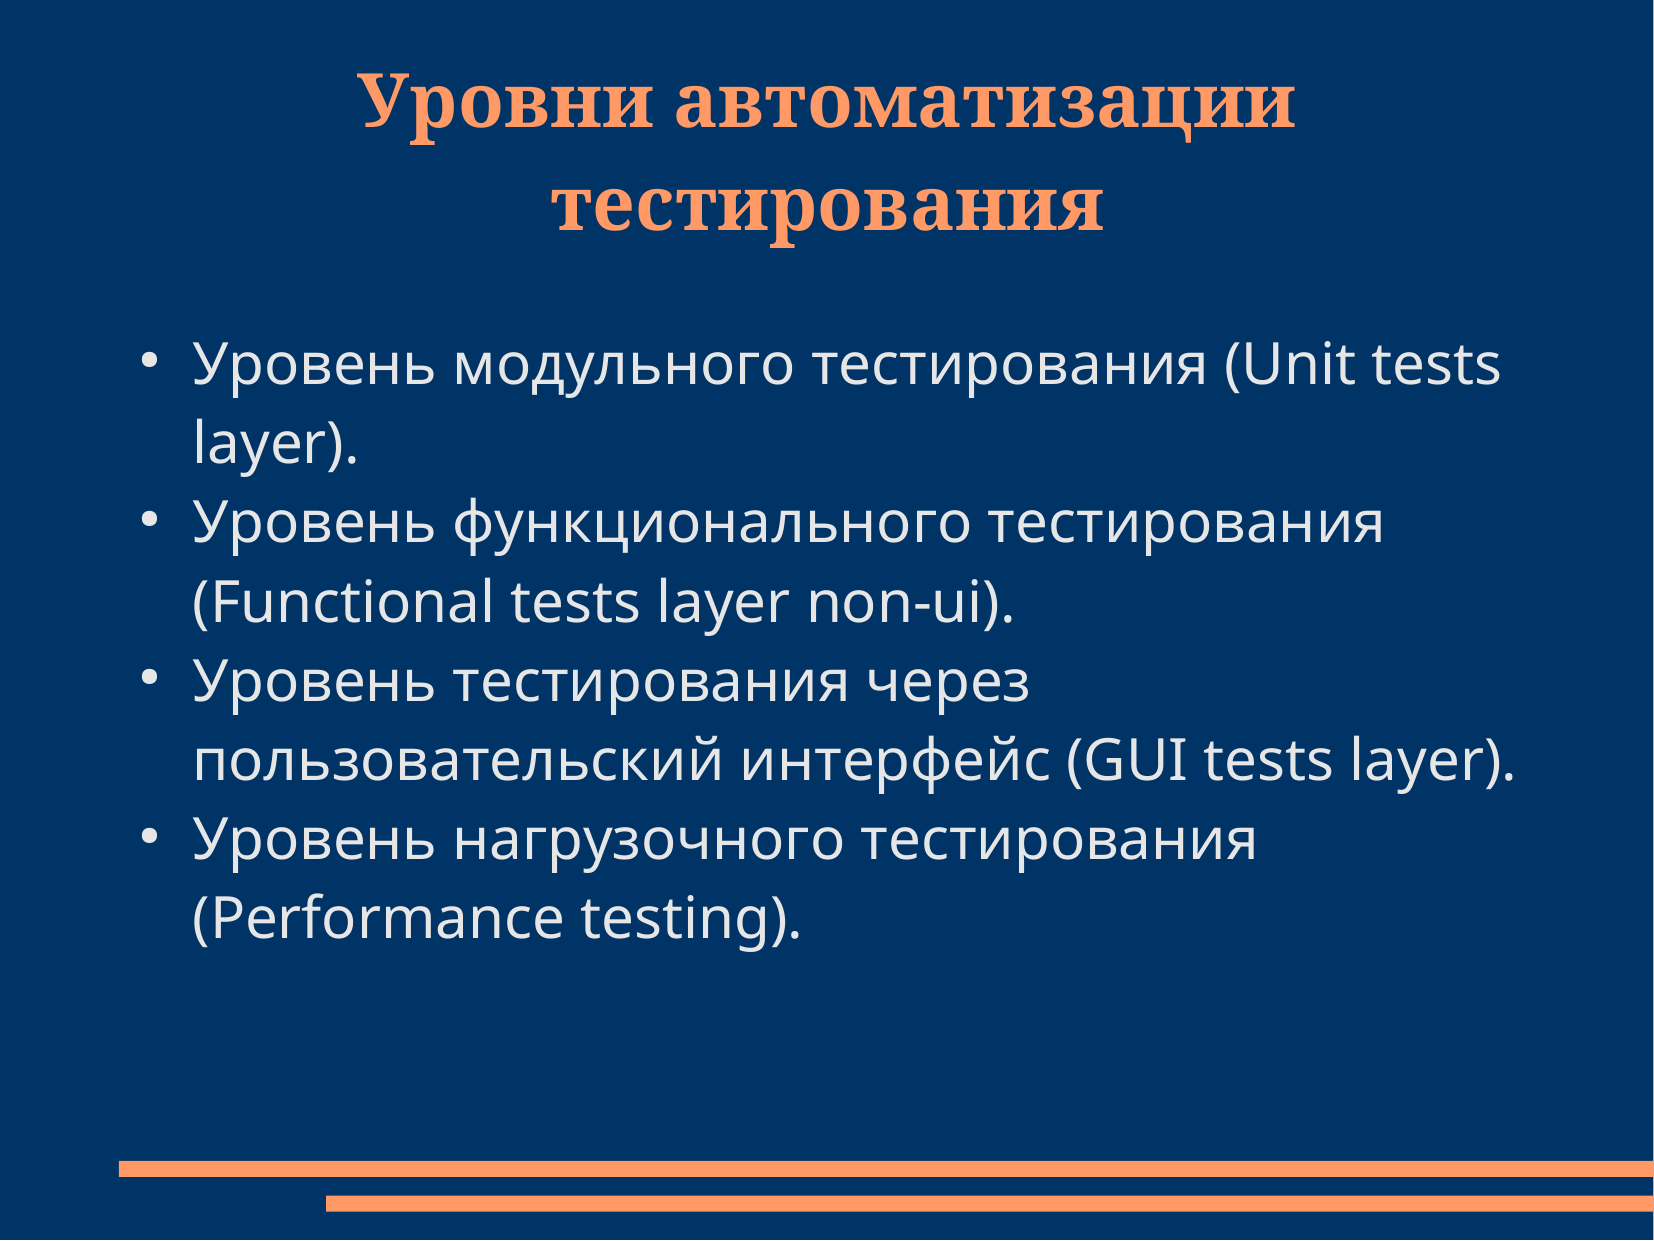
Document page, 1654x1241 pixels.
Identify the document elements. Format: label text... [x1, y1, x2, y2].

list Уровень модульного тестирования (Unit tests layer). Уровень функционального тестирования (Functional tests layer non-ui). Уровень тестирования через пользовательский интерфейс (GUI tests layer). Уровень нагрузочного тестирования (Performance testing). [121, 322, 1561, 1126]
title Уровни автоматизации тестирования [121, 53, 1534, 247]
